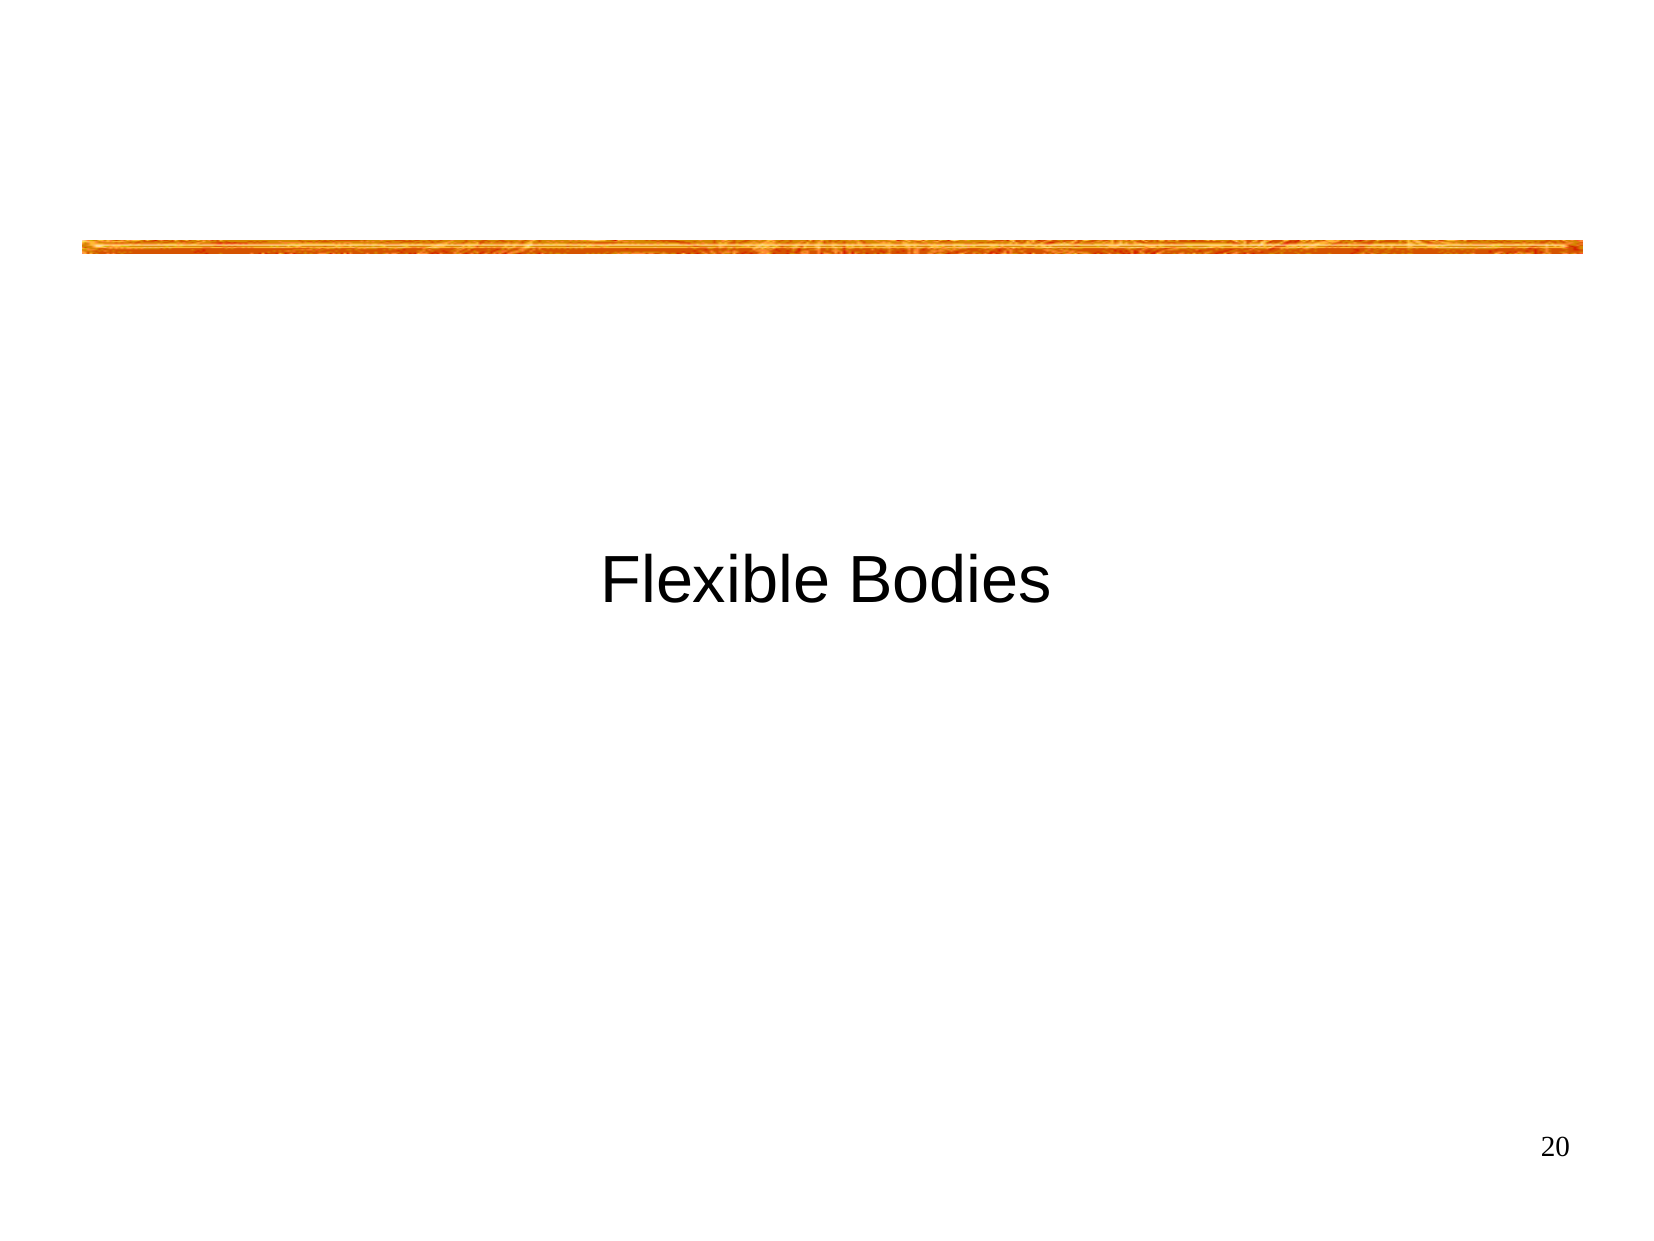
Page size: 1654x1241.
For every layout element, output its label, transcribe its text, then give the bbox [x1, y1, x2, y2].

picture [1571, 240, 1583, 254]
subtitle Flexible Bodies [82, 56, 1571, 1102]
